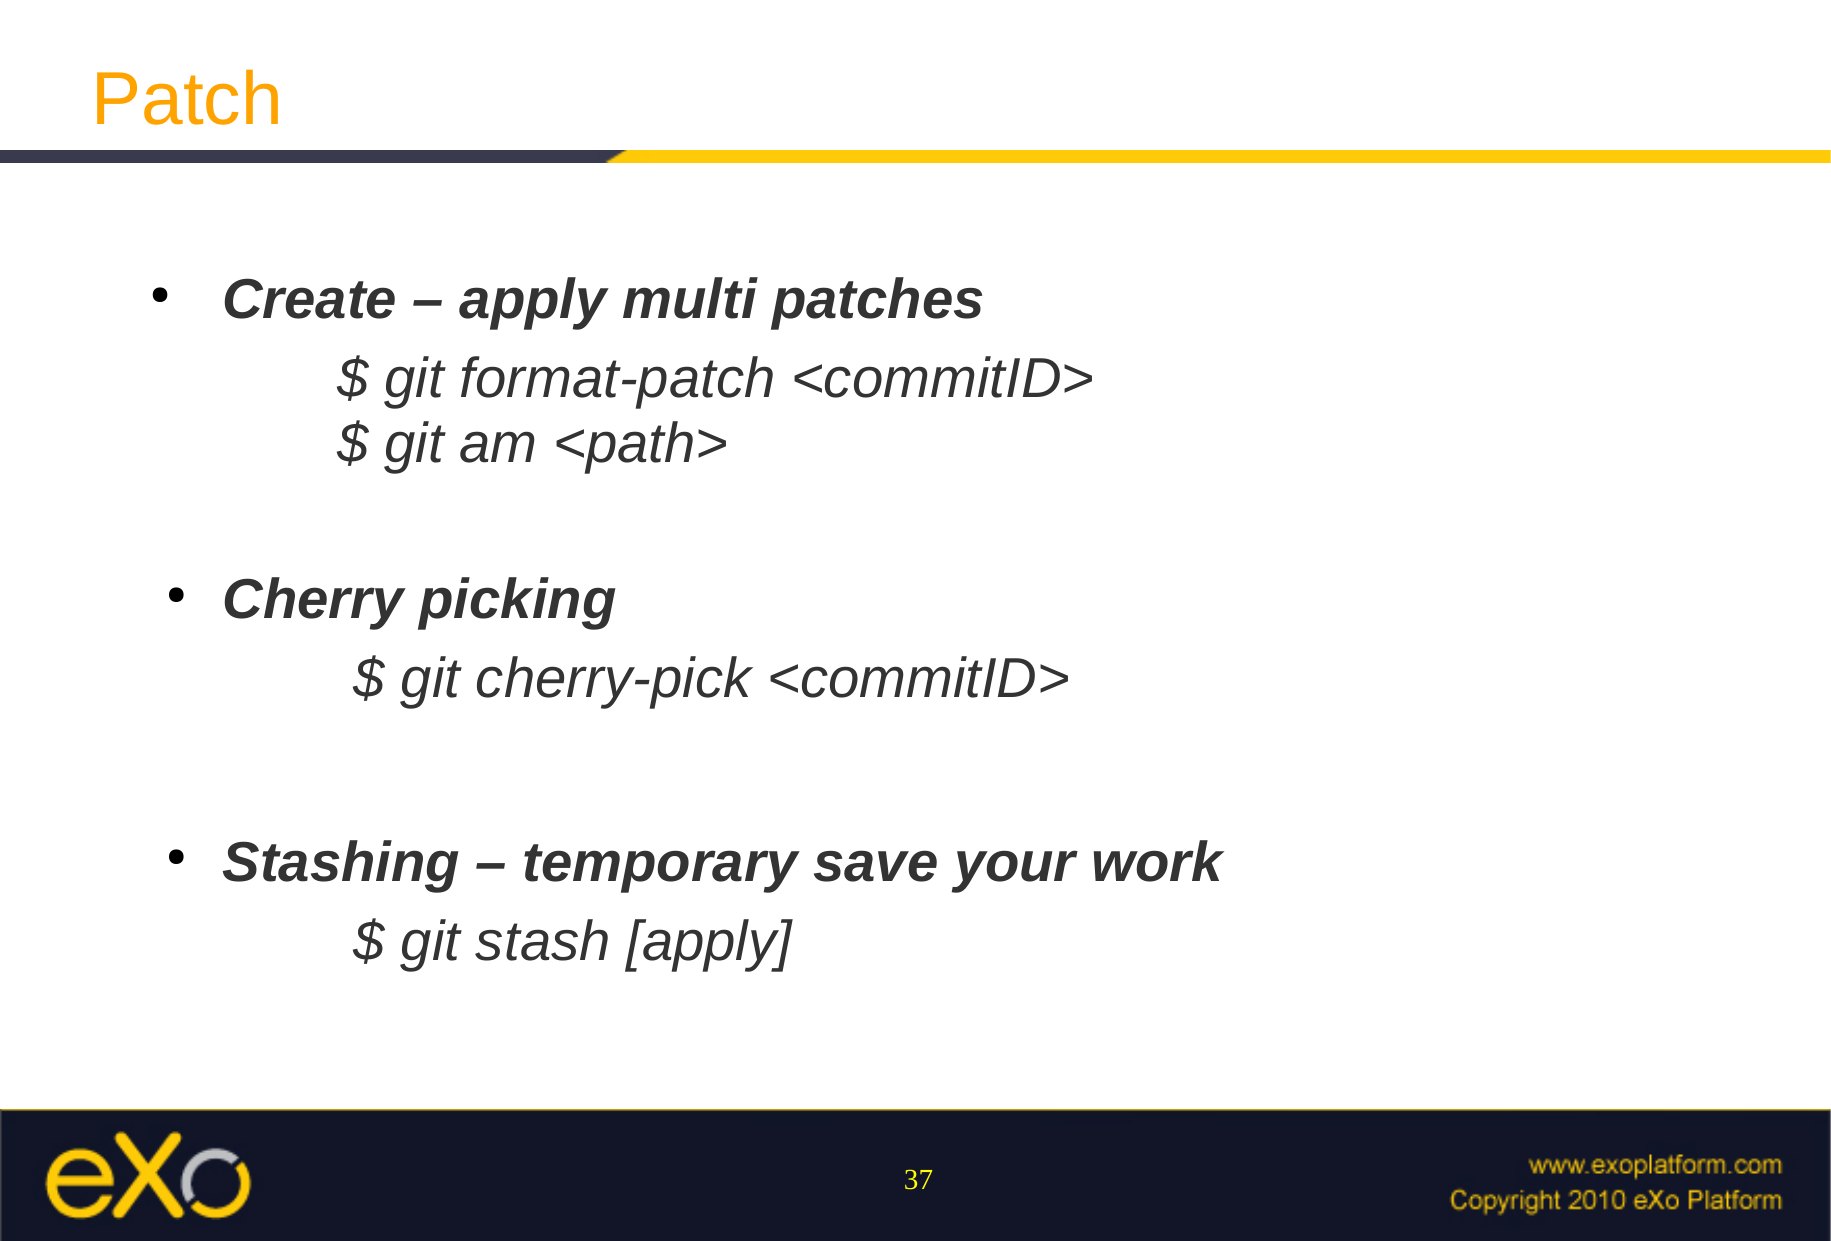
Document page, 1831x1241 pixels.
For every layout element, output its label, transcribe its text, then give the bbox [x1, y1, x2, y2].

picture [0, 150, 1831, 163]
list Cherry picking $ git cherry-pick <commitID> [166, 562, 1763, 713]
list Stashing – temporary save your work $ git stash [apply] [166, 825, 1726, 1051]
picture [0, 1109, 1831, 1241]
text_box Patch [91, 49, 1740, 151]
list Create – apply multi patches $ git format-patch <commitID> $ git am <path> [150, 262, 1747, 563]
